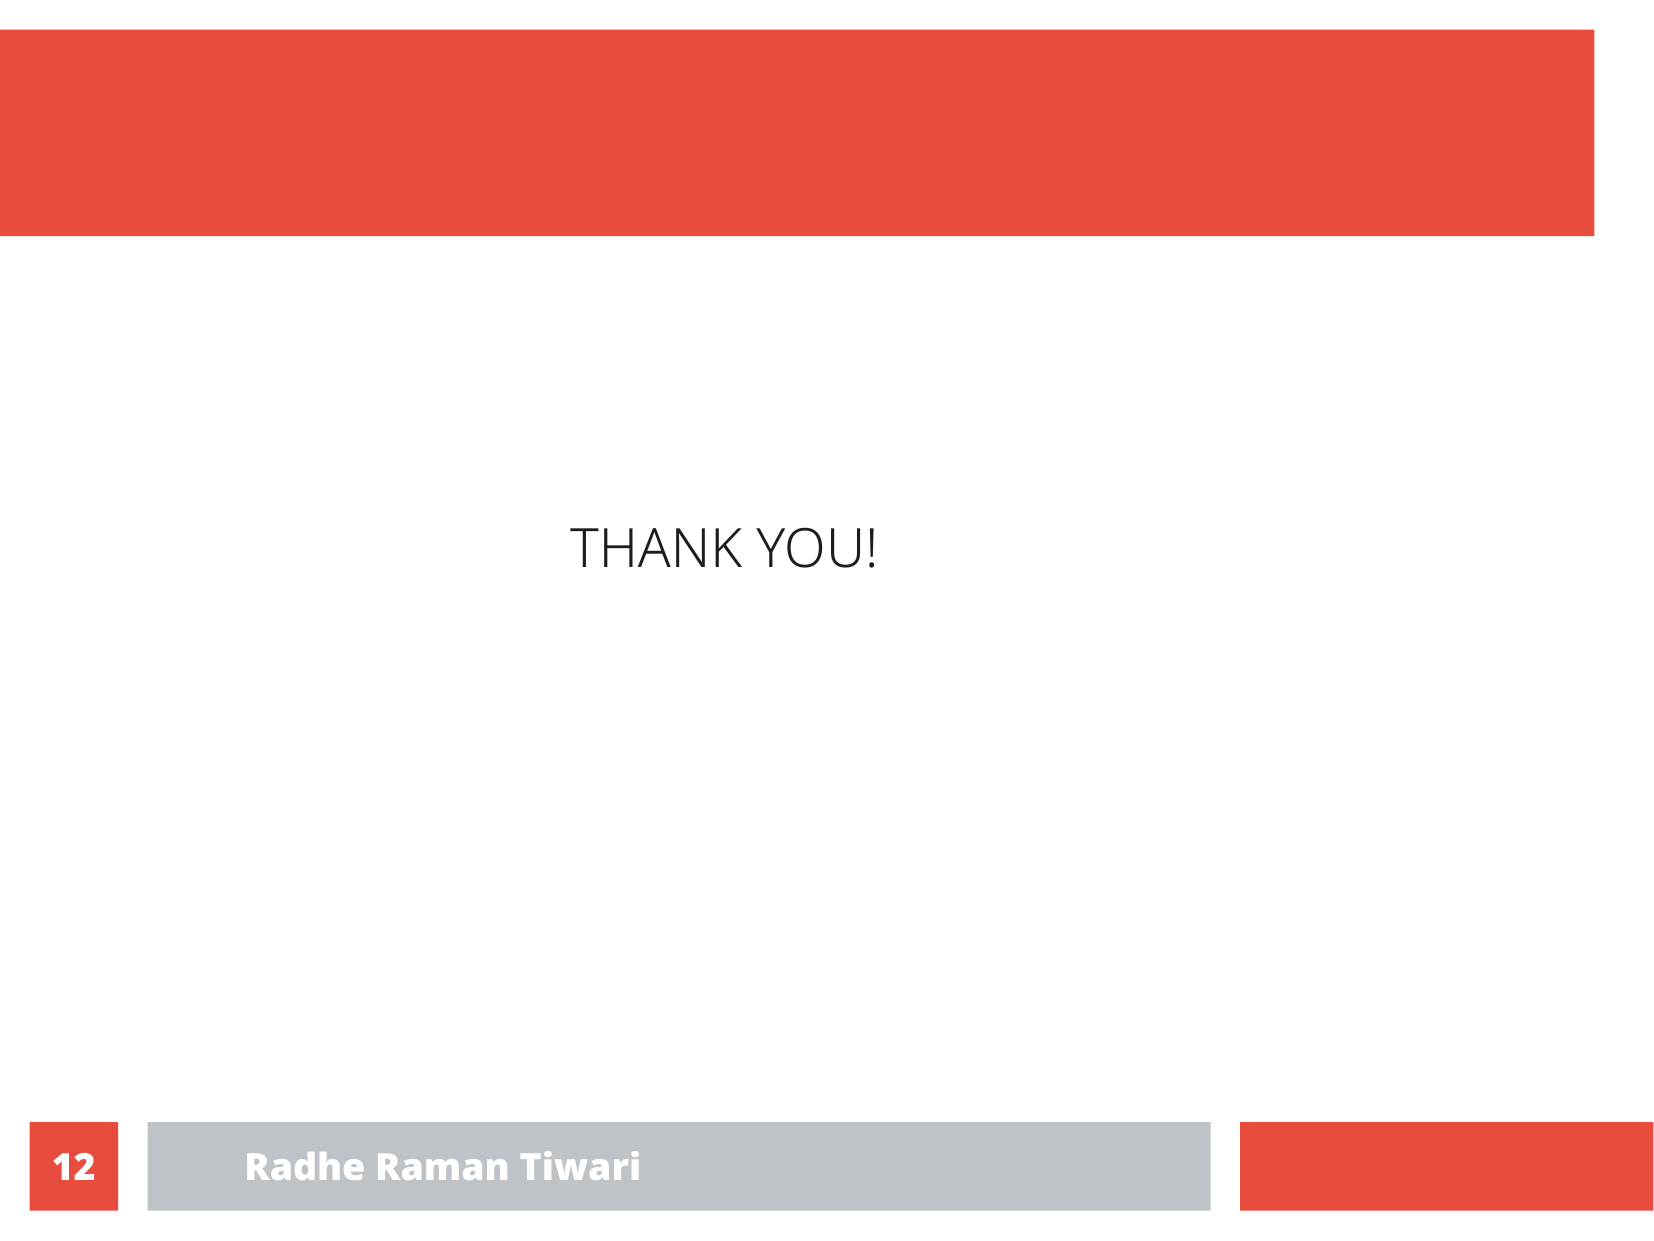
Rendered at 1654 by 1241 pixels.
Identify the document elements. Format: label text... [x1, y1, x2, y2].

subtitle THANK YOU! [570, 510, 1654, 1171]
